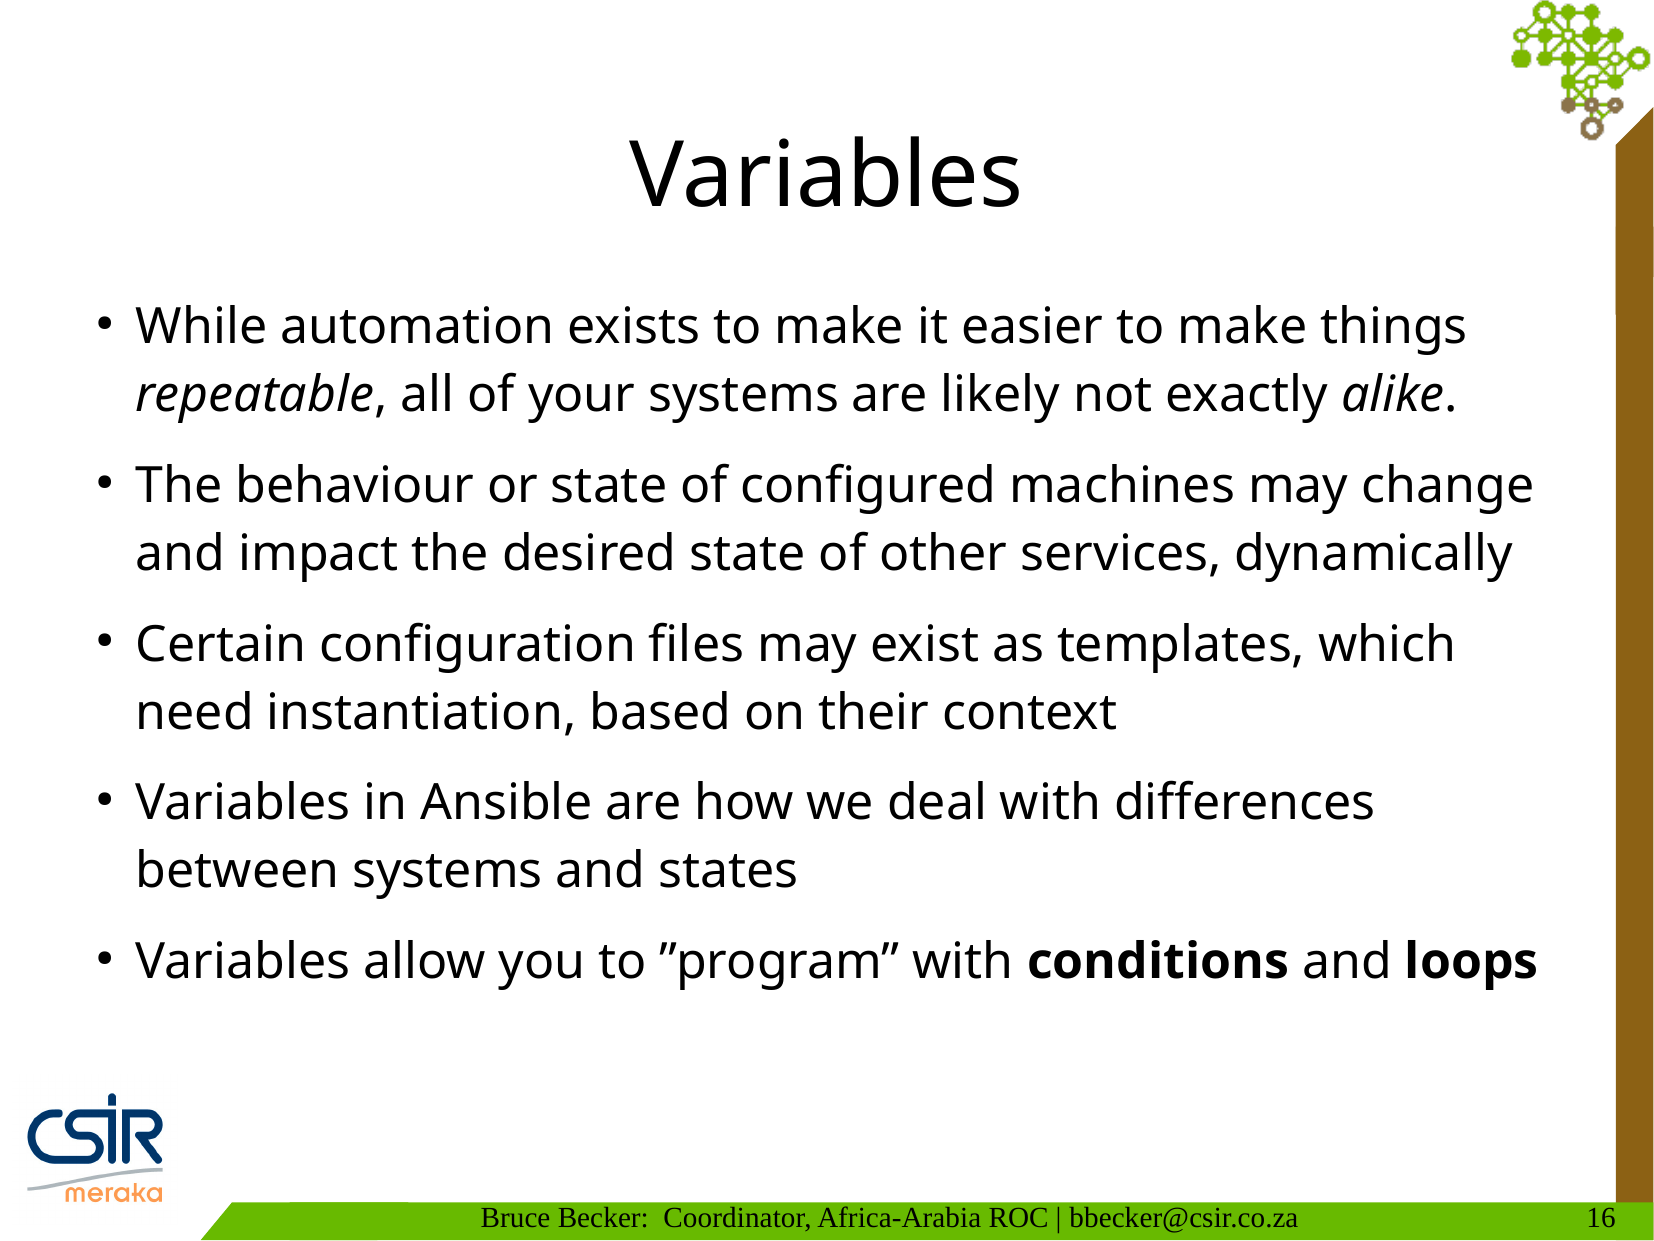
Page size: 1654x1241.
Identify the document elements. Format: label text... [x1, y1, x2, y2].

picture [12, 1074, 178, 1225]
title Variables [82, 67, 1571, 275]
list While automation exists to make it easier to make things repeatable, all of your systems are likely not exactly alike. The behaviour or state of configured machines may change and impact the desired state of other services, dynamically Certain configuration files may exist as templates, which need instantiation, based on their context Variables in Ansible are how we deal with differences between systems and states Variables allow you to ”program” with conditions and loops [82, 290, 1571, 1010]
picture [1503, 0, 1654, 144]
